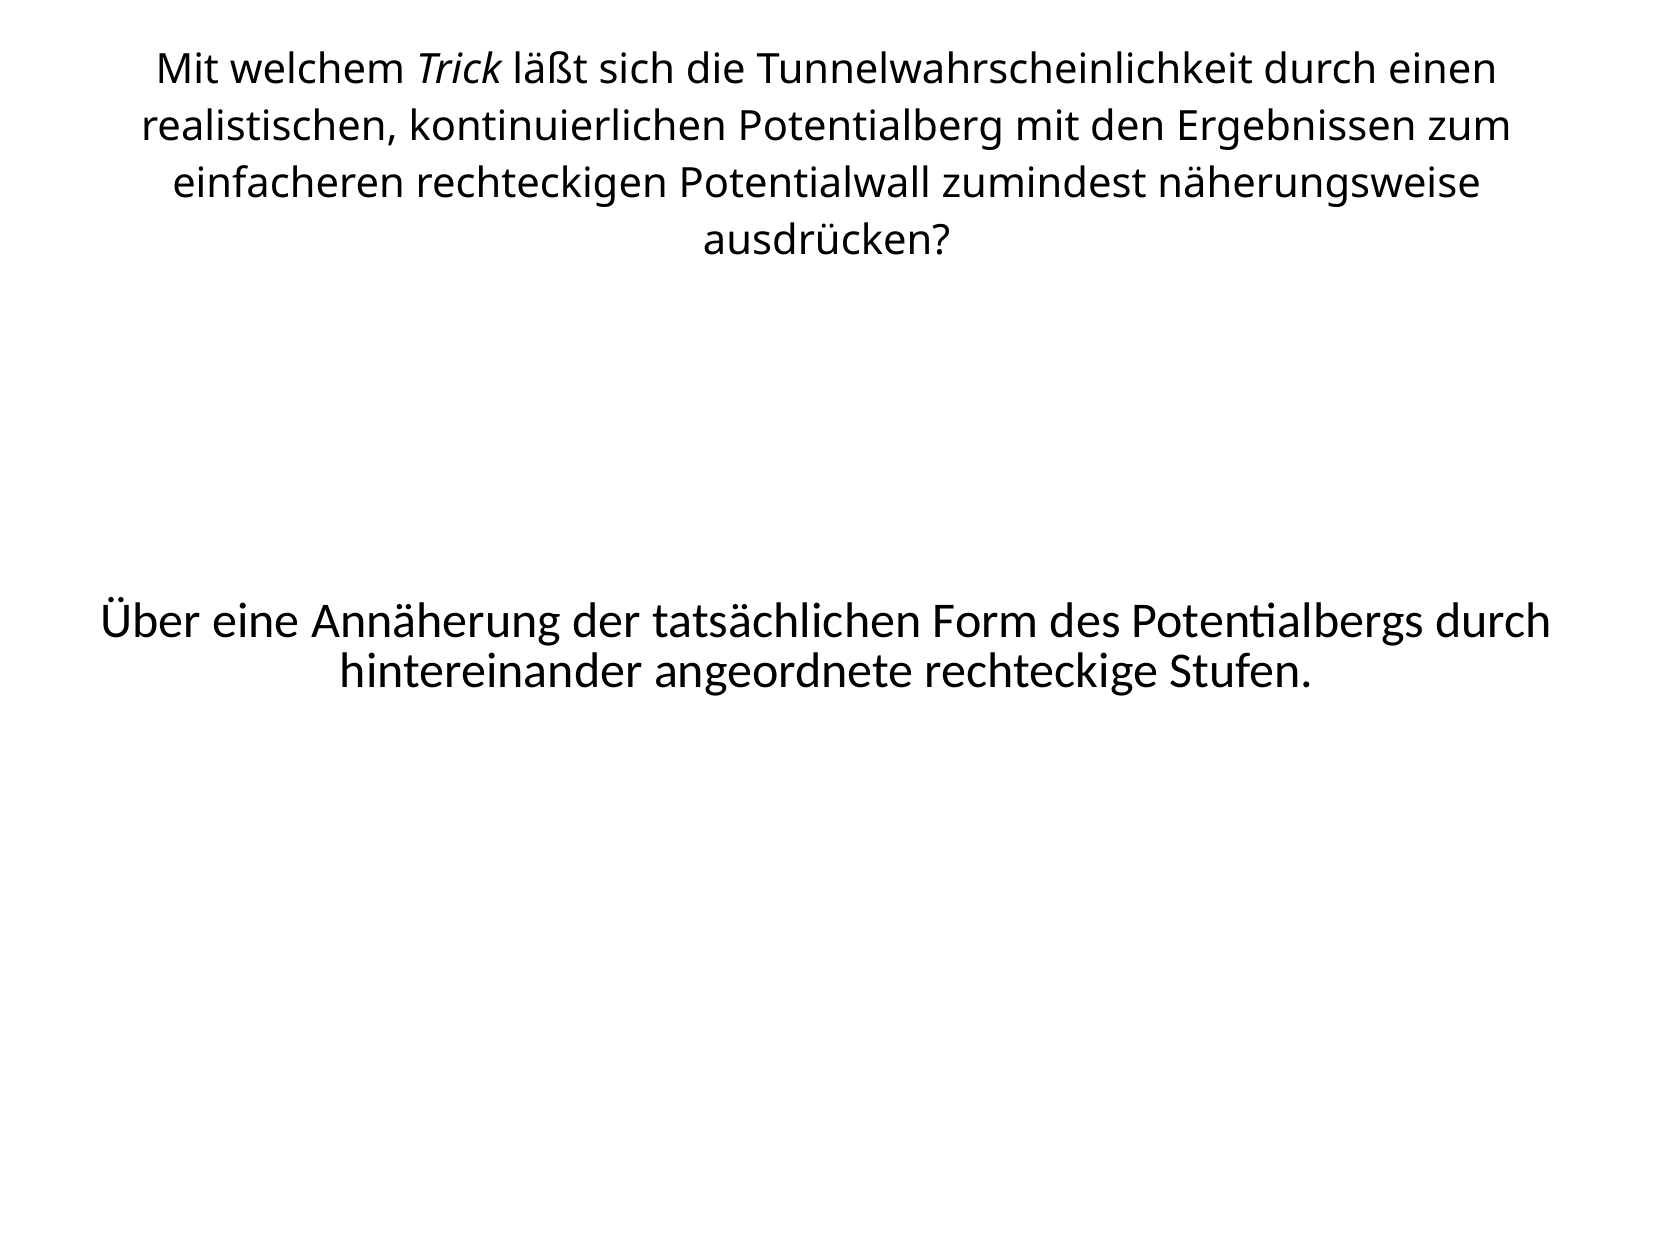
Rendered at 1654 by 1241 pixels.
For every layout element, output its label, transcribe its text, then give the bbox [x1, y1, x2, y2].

subtitle Über eine Annäherung der tatsächlichen Form des Potentialbergs durch hintereinander angeordnete rechteckige Stufen. [82, 290, 1571, 1010]
title Mit welchem Trick läßt sich die Tunnelwahrscheinlichkeit durch einen realistischen, kontinuierlichen Potentialberg mit den Ergebnissen zum einfacheren rechteckigen Potentialwall zumindest näherungsweise ausdrücken? [82, 48, 1571, 256]
